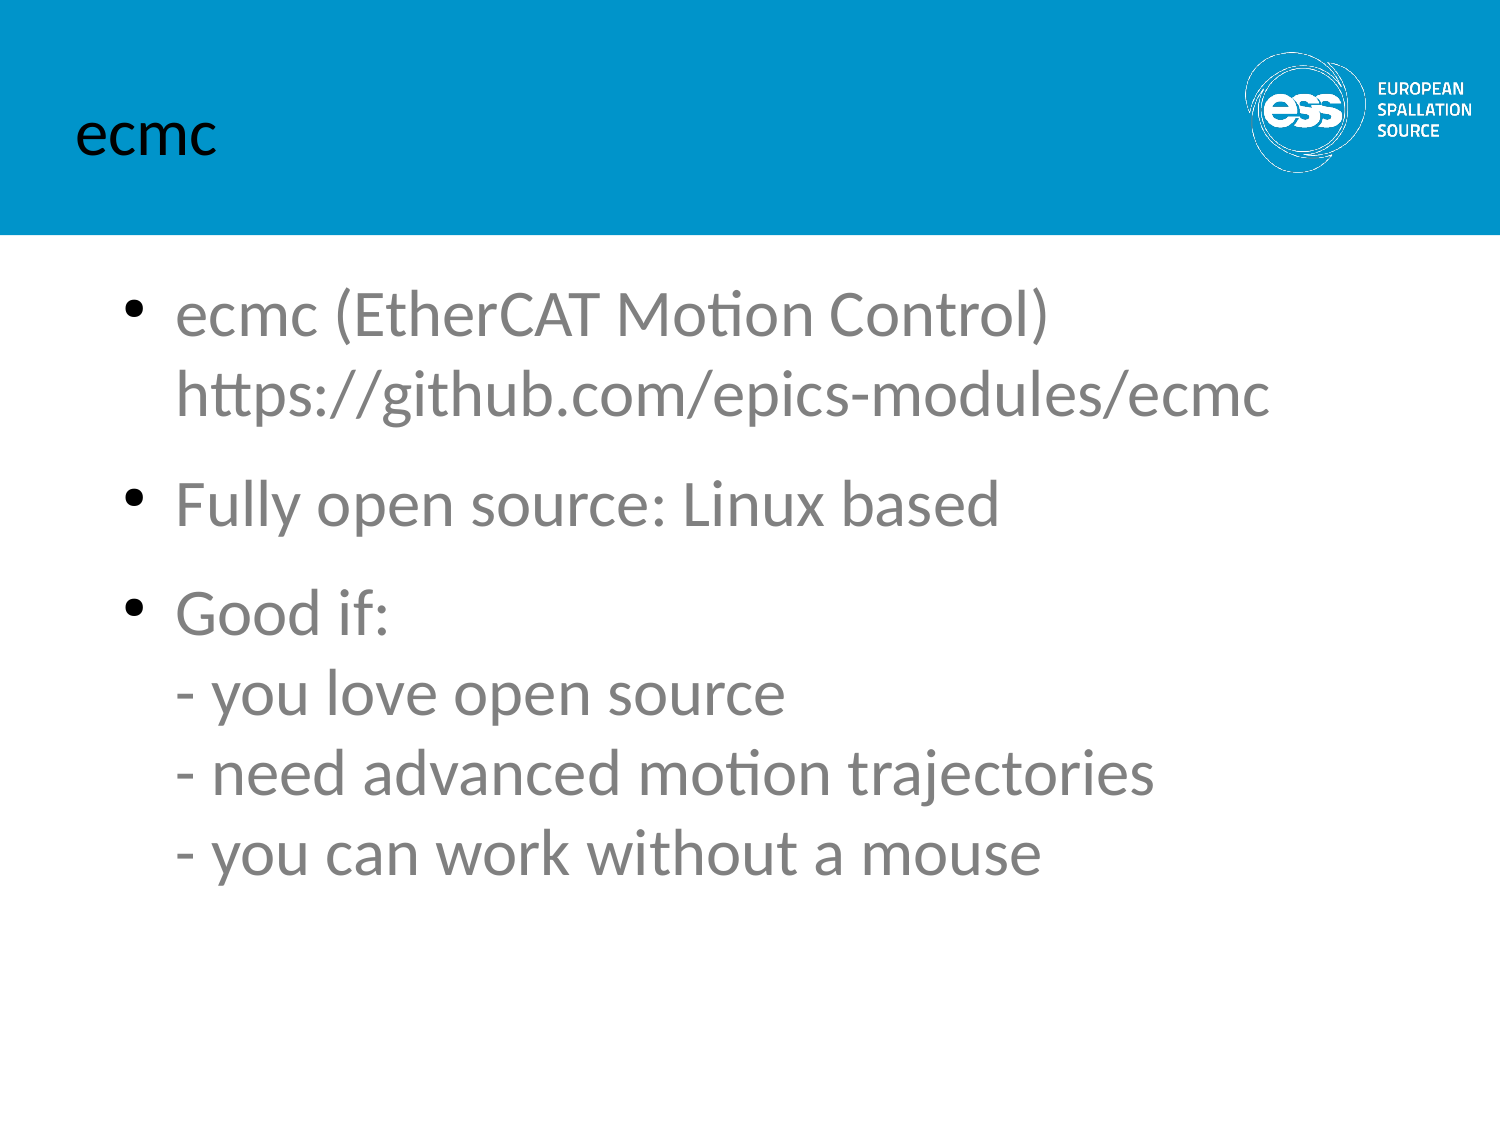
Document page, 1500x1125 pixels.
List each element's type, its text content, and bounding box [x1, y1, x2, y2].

picture [1418, 104, 1423, 115]
picture [1436, 104, 1444, 115]
picture [1454, 83, 1458, 94]
picture [1400, 83, 1407, 94]
title ecmc [75, 45, 1247, 233]
picture [1398, 109, 1406, 115]
picture [1422, 125, 1428, 134]
picture [1409, 104, 1415, 115]
picture [1264, 94, 1342, 127]
picture [1379, 83, 1385, 94]
picture [1443, 86, 1450, 93]
picture [1389, 104, 1393, 115]
list ecmc (EtherCAT Motion Control) https://github.com/epics-modules/ecmc Fully open source: Linux based Good if: - you love open source - need advanced motion trajectories - you can work without a mouse [90, 262, 1441, 1005]
picture [1423, 83, 1430, 94]
picture [1432, 125, 1438, 136]
